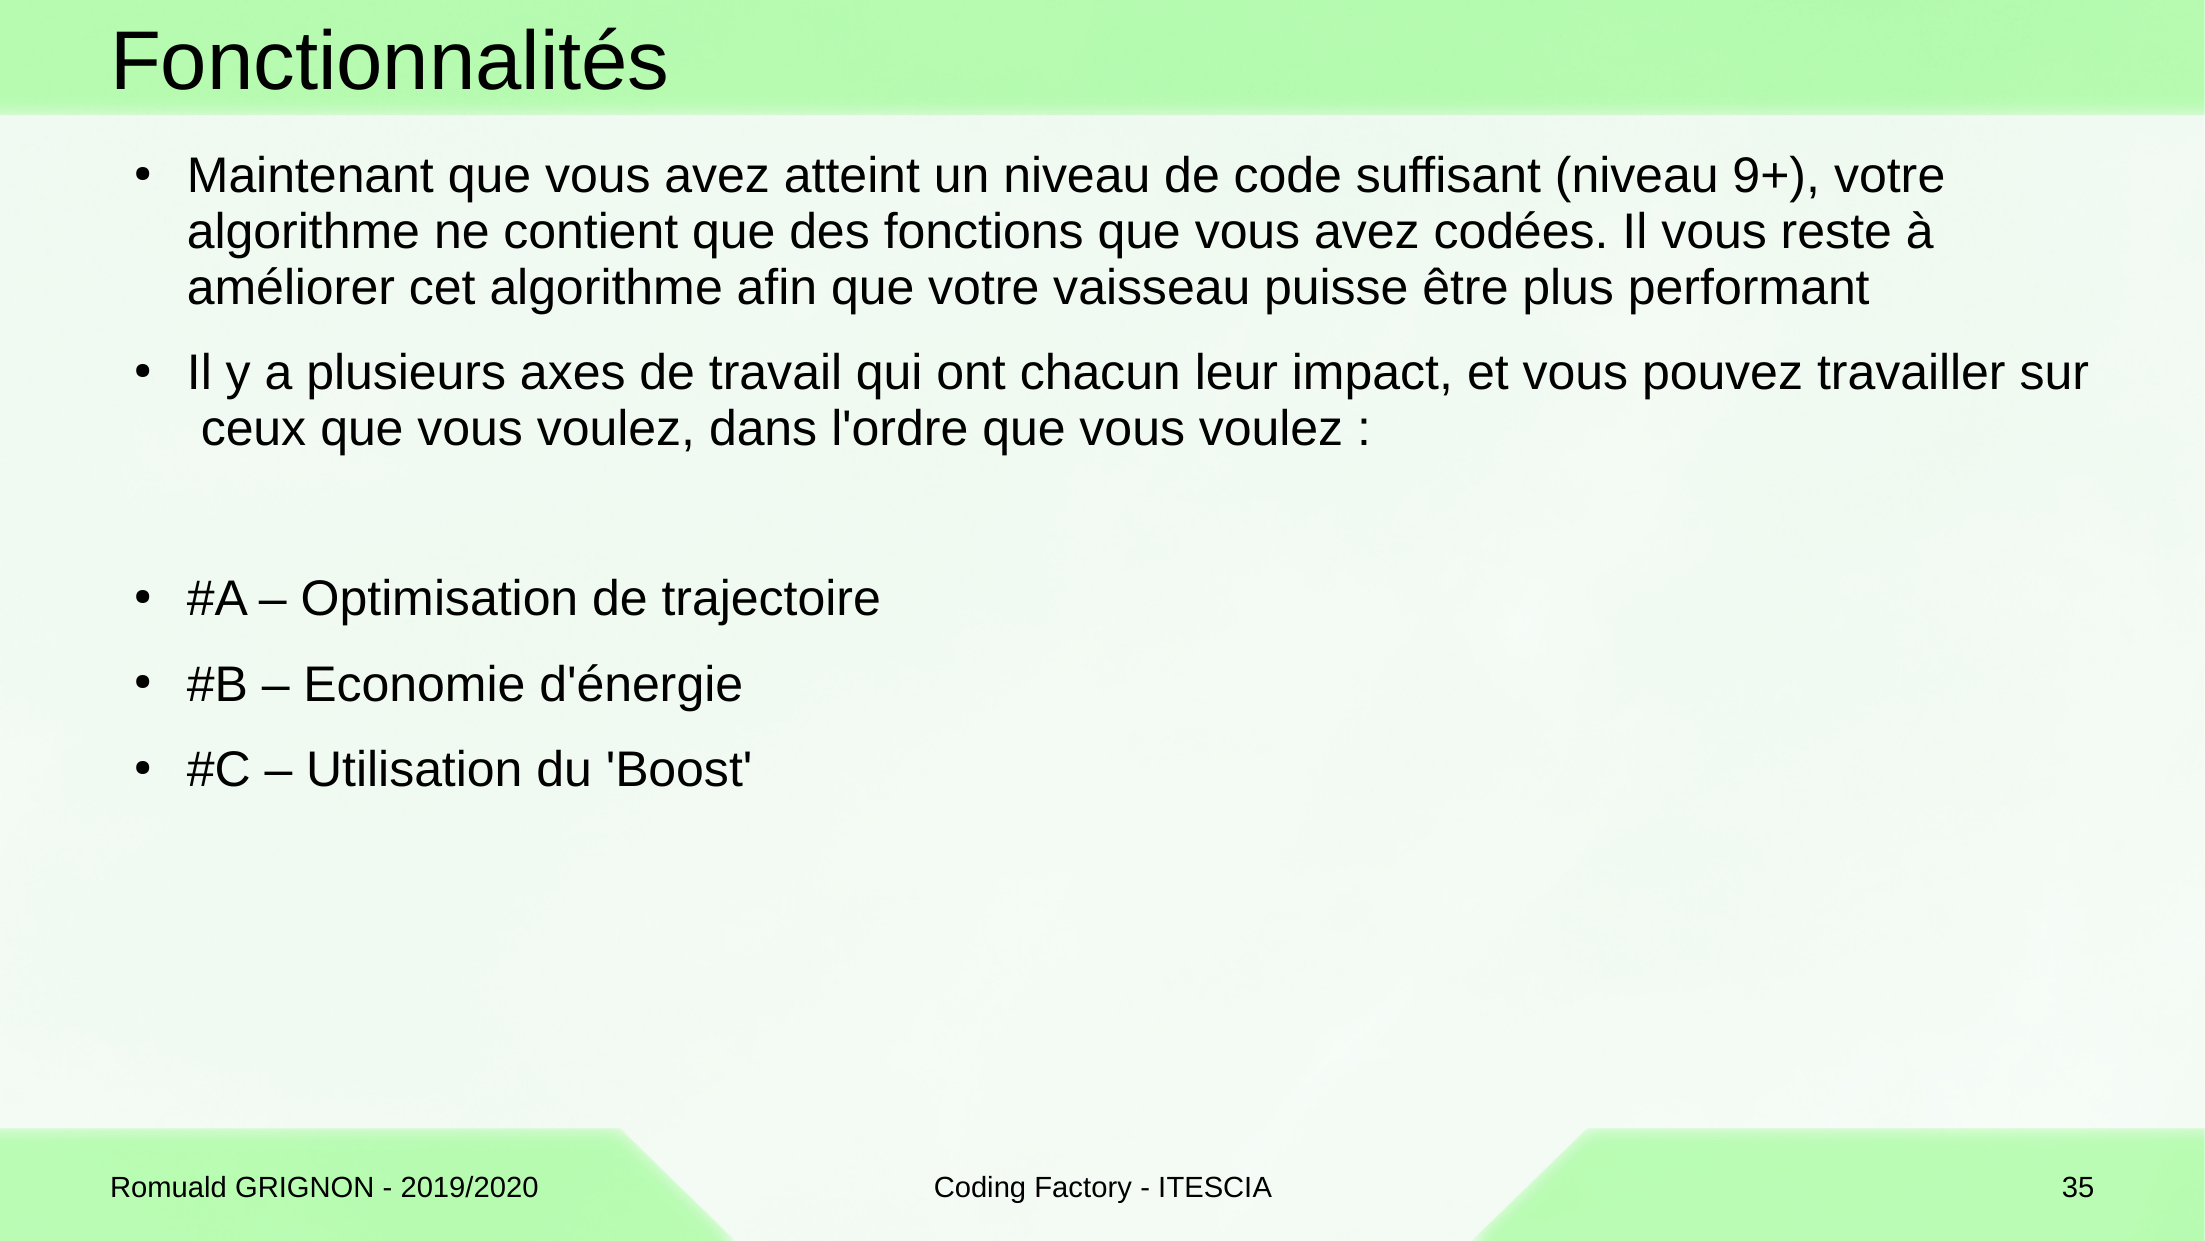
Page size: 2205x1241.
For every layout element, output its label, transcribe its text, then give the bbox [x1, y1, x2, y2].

picture [0, 0, 2205, 1241]
title Fonctionnalités [110, 49, 2095, 257]
list Maintenant que vous avez atteint un niveau de code suffisant (niveau 9+), votre algorithme ne contient que des fonctions que vous avez codées. Il vous reste à améliorer cet algorithme afin que votre vaisseau puisse être plus performant Il y a plusieurs axes de travail qui ont chacun leur impact, et vous pouvez travailler sur ceux que vous voulez, dans l'ordre que vous voulez : #A – Optimisation de trajectoire #B – Economie d'énergie #C – Utilisation du 'Boost' [116, 218, 2101, 1161]
